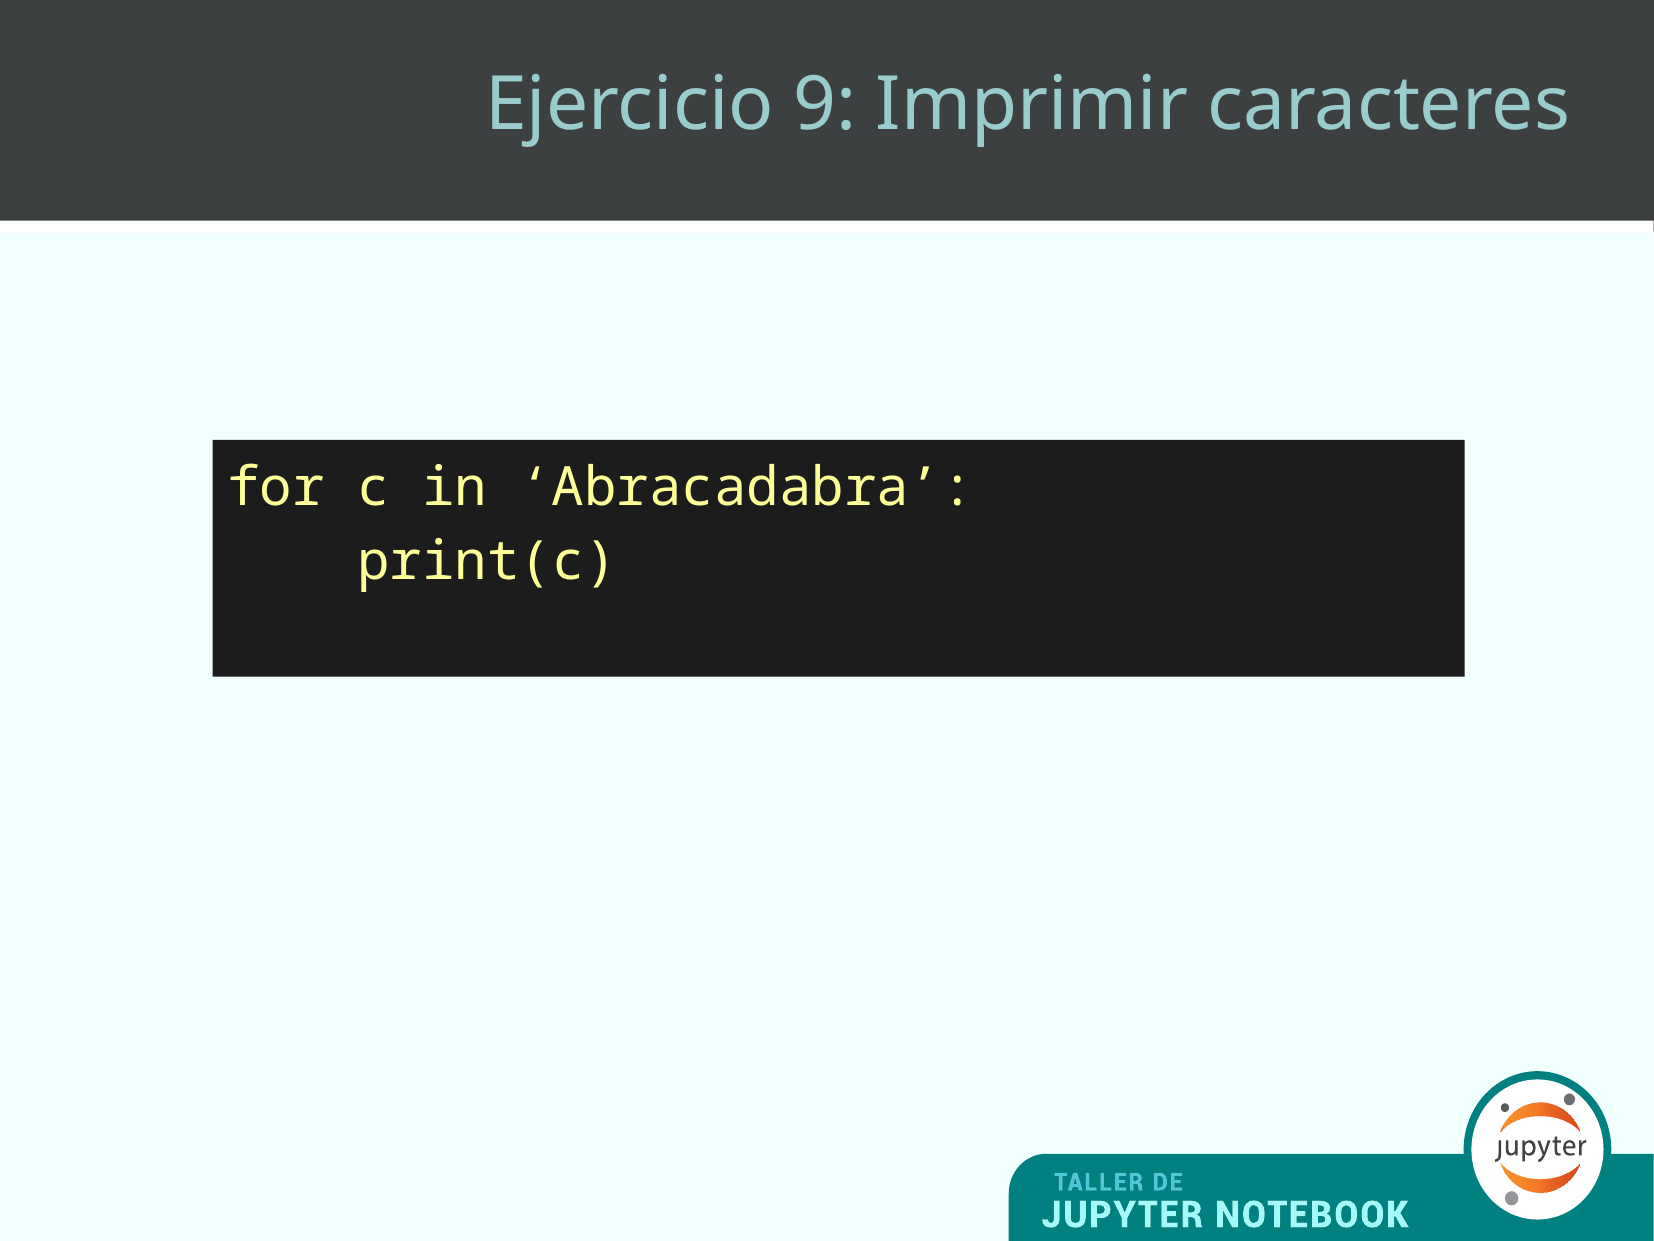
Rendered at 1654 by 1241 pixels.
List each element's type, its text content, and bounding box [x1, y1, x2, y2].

text_box for c in ‘Abracadabra’: print(c) [212, 439, 1465, 646]
title Ejercicio 9: Imprimir caracteres [82, 49, 1571, 257]
